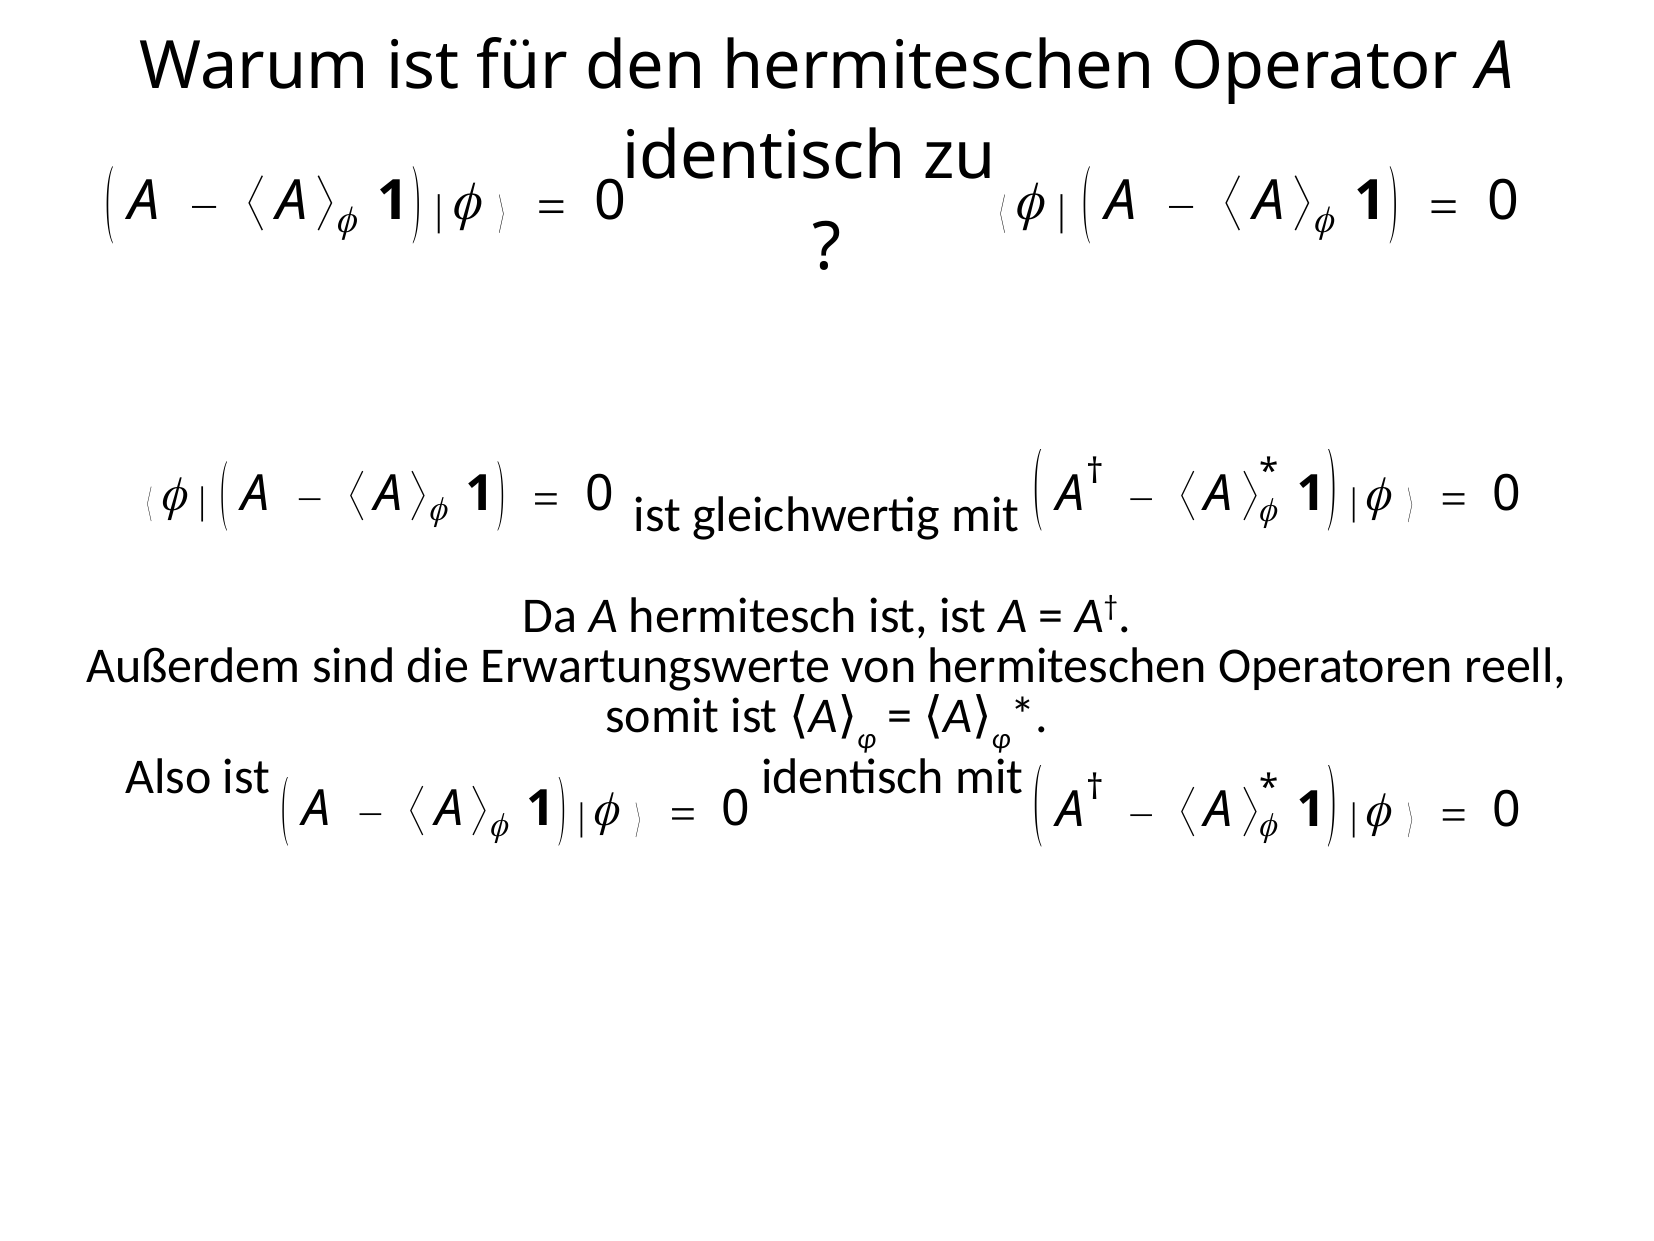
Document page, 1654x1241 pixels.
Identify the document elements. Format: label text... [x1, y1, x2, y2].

chart [1026, 765, 1525, 847]
subtitle ist gleichwertig mit Da A hermitesch ist, ist A = A†. Außerdem sind die Erwartungswerte von hermiteschen Operatoren reell, somit ist ⟨A⟩φ = ⟨A⟩φ*. Also ist identisch mit [82, 290, 1571, 1010]
chart [274, 777, 754, 847]
chart [97, 166, 630, 244]
title Warum ist für den hermiteschen Operator A identisch zu ? [82, 49, 1571, 257]
chart [138, 461, 617, 531]
chart [1026, 449, 1525, 531]
chart [990, 166, 1523, 244]
